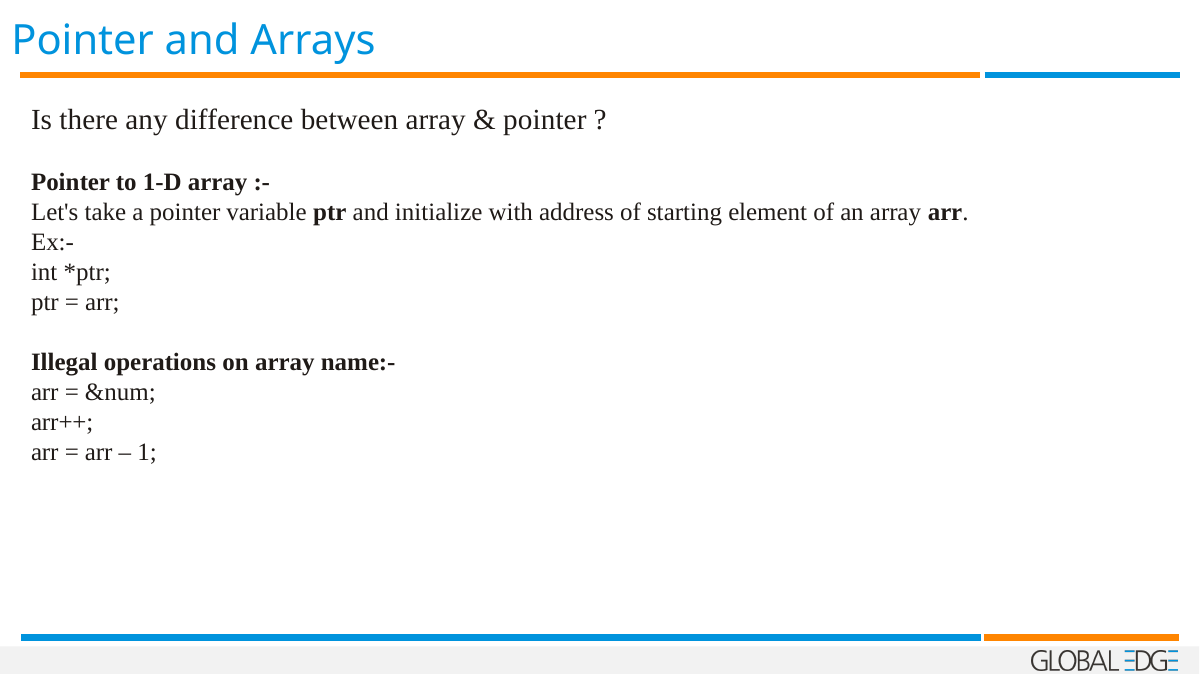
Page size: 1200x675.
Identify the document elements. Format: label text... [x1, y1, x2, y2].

text_box Is there any difference between array & pointer ? Pointer to 1-D array :- Let's take a pointer variable ptr and initialize with address of starting element of an array arr. Ex:- int *ptr; ptr = arr; Illegal operations on array name:- arr = &num; arr++; arr = arr – 1; [19, 95, 1178, 635]
text_box Pointer and Arrays [0, 11, 1075, 64]
picture [1031, 650, 1178, 671]
